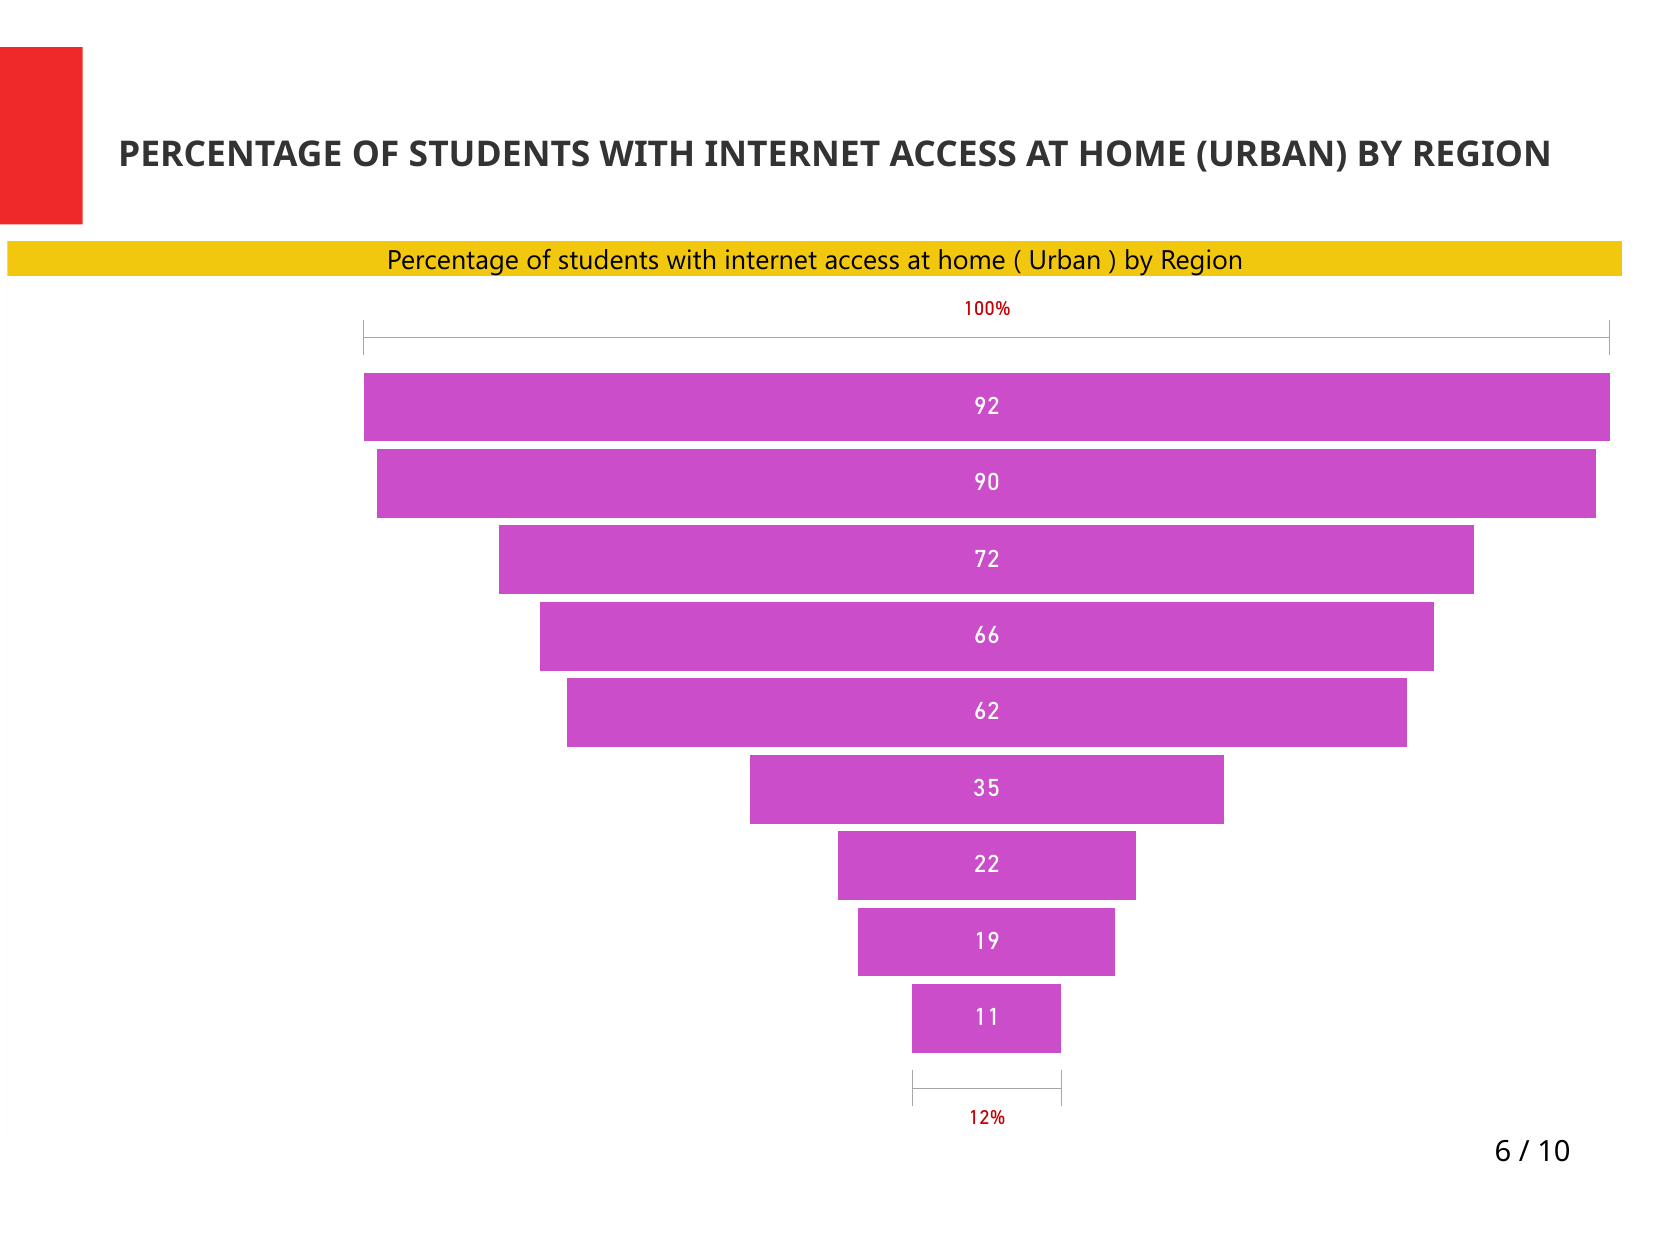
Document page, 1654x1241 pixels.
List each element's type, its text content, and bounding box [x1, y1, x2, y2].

title PERCENTAGE OF STUDENTS WITH INTERNET ACCESS AT HOME (URBAN) BY REGION [118, 49, 1571, 240]
picture [0, 240, 1630, 1138]
